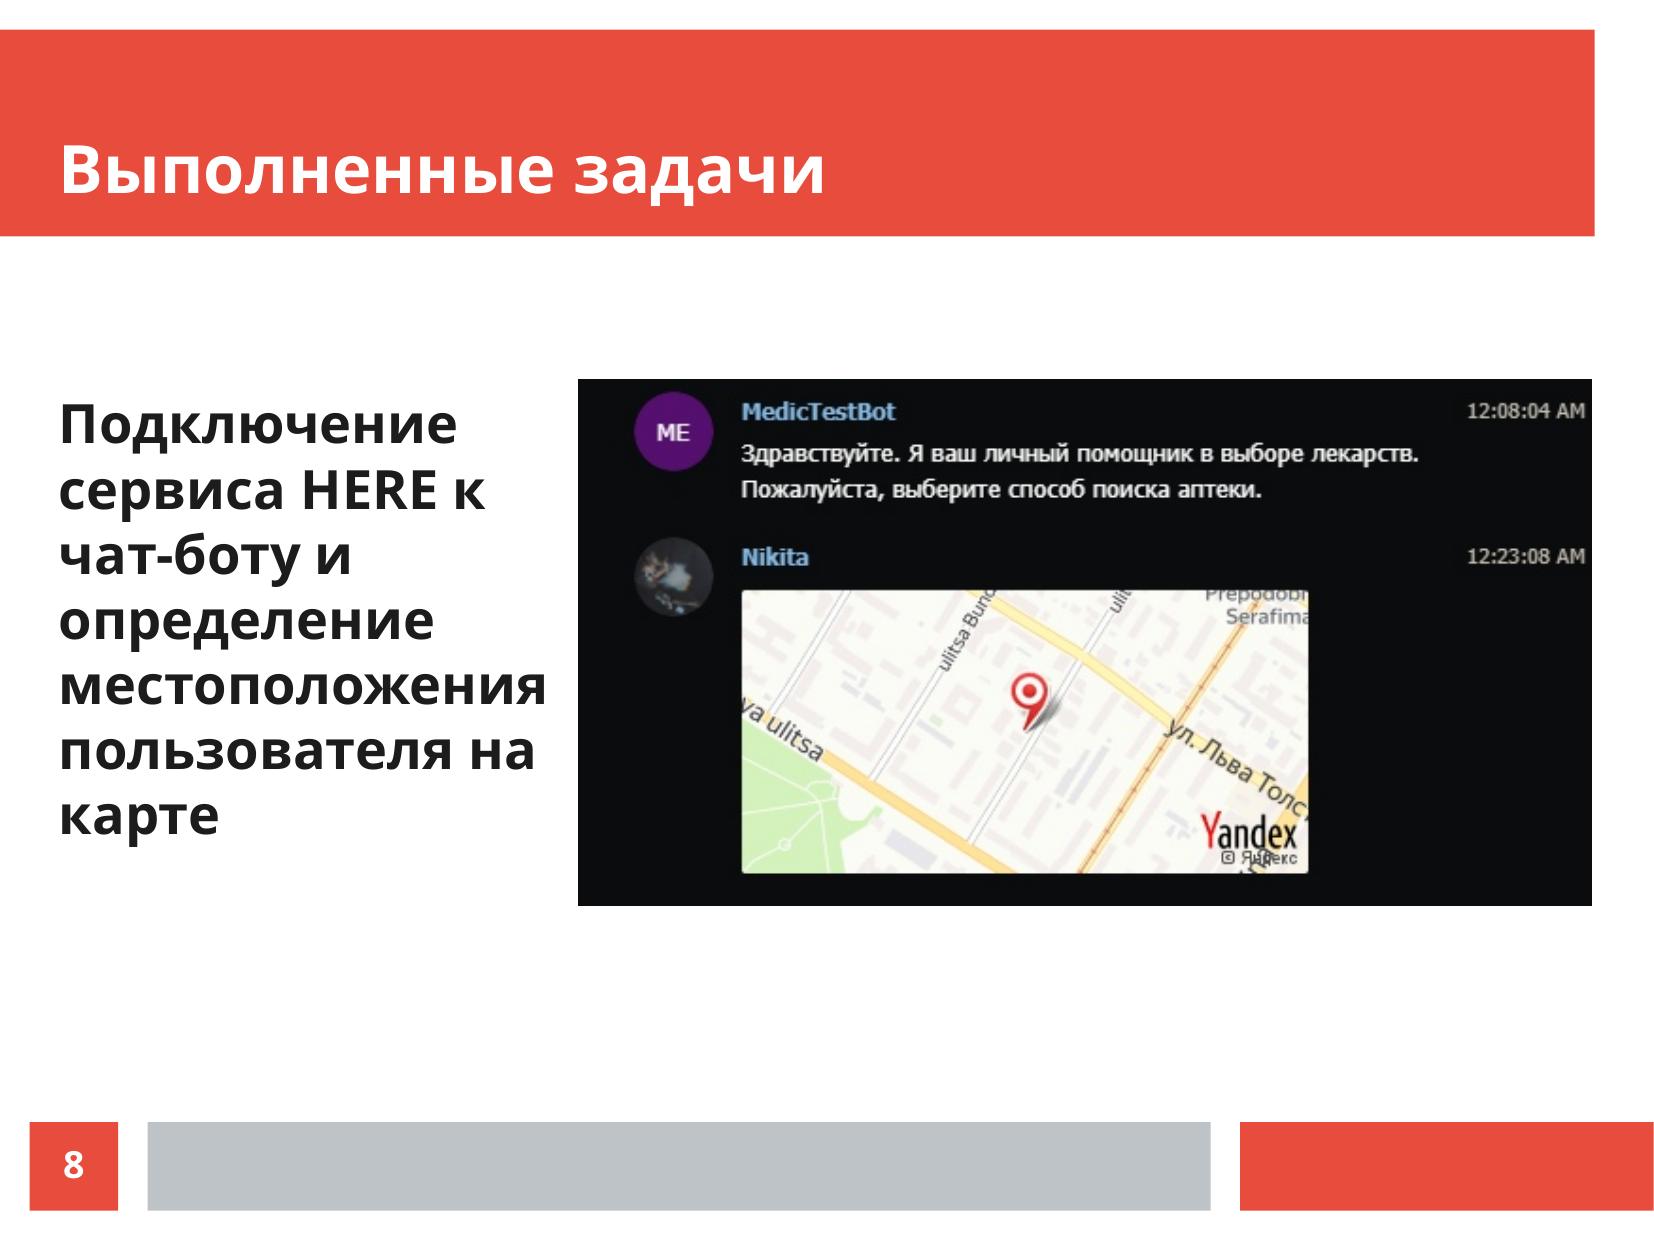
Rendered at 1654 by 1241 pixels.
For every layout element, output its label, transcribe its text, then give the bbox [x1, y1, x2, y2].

picture [578, 379, 1592, 906]
title Выполненные задачи [59, 59, 1595, 207]
text_box [29, 1122, 119, 1211]
list Подключение сервиса HERE к чат-боту и определение местоположения пользователя на карте [59, 389, 556, 951]
